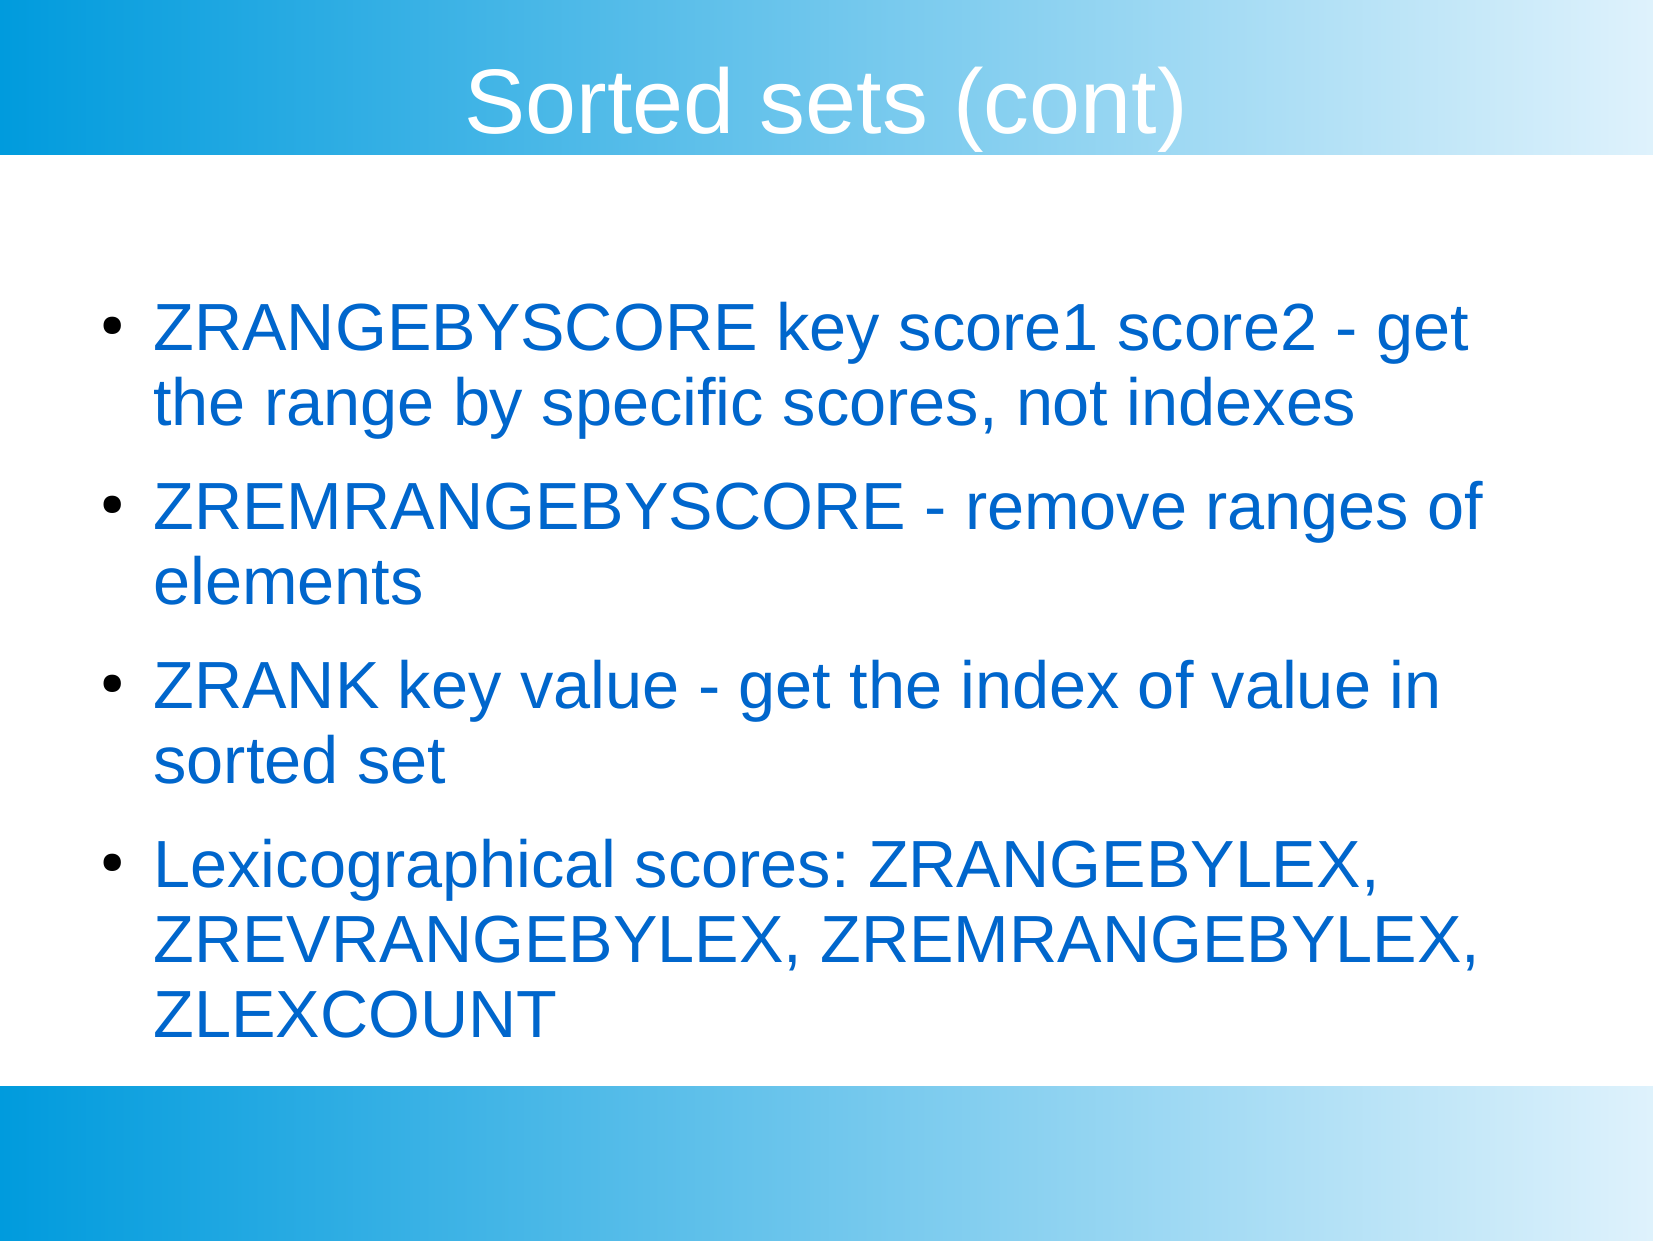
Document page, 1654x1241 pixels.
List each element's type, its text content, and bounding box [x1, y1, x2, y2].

title Sorted sets (cont) [82, 49, 1571, 155]
list ZRANGEBYSCORE key score1 score2 - get the range by specific scores, not indexes ZREMRANGEBYSCORE - remove ranges of elements ZRANK key value - get the index of value in sorted set Lexicographical scores: ZRANGEBYLEX, ZREVRANGEBYLEX, ZREMRANGEBYLEX, ZLEXCOUNT [82, 290, 1571, 1010]
